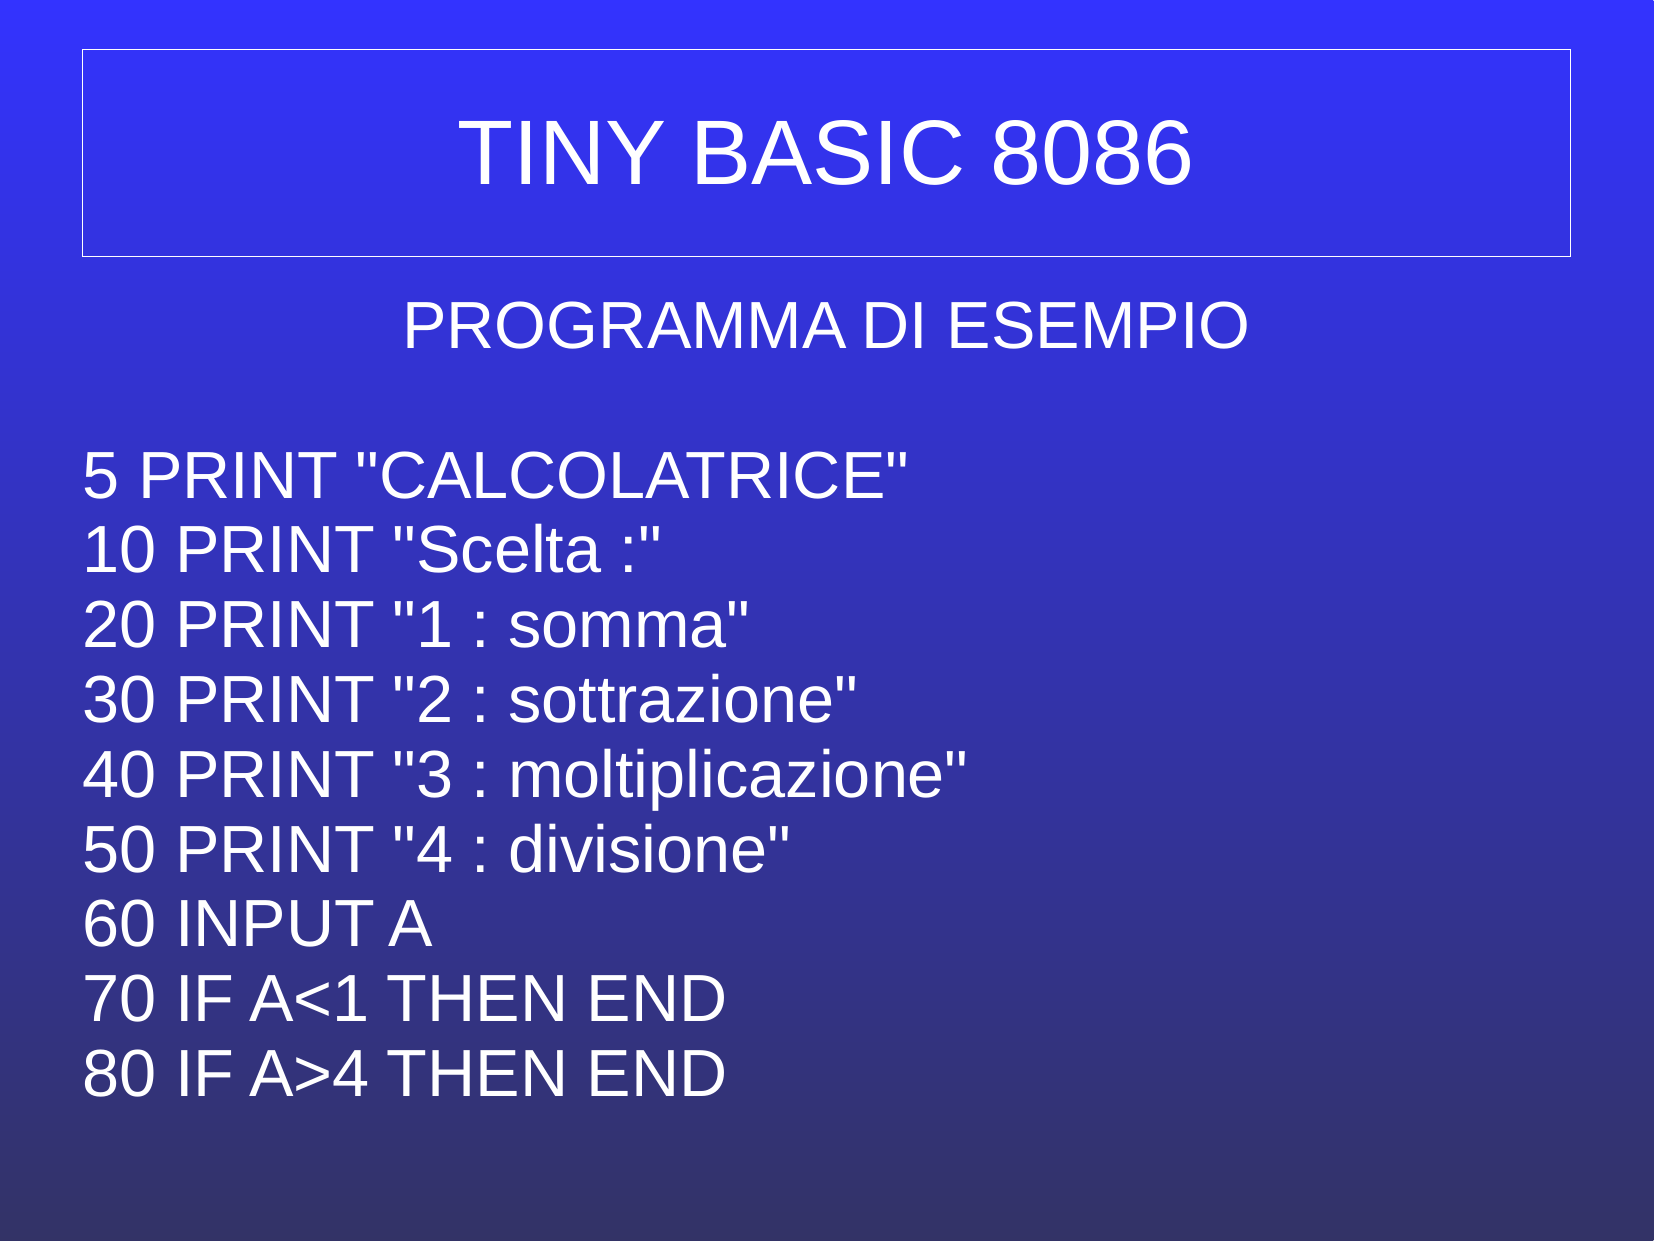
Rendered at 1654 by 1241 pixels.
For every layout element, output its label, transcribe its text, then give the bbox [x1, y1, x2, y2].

title TINY BASIC 8086 [82, 49, 1571, 257]
subtitle PROGRAMMA DI ESEMPIO 5 PRINT "CALCOLATRICE" 10 PRINT "Scelta :" 20 PRINT "1 : somma" 30 PRINT "2 : sottrazione" 40 PRINT "3 : moltiplicazione" 50 PRINT "4 : divisione" 60 INPUT A 70 IF A<1 THEN END 80 IF A>4 THEN END [82, 288, 1571, 1111]
